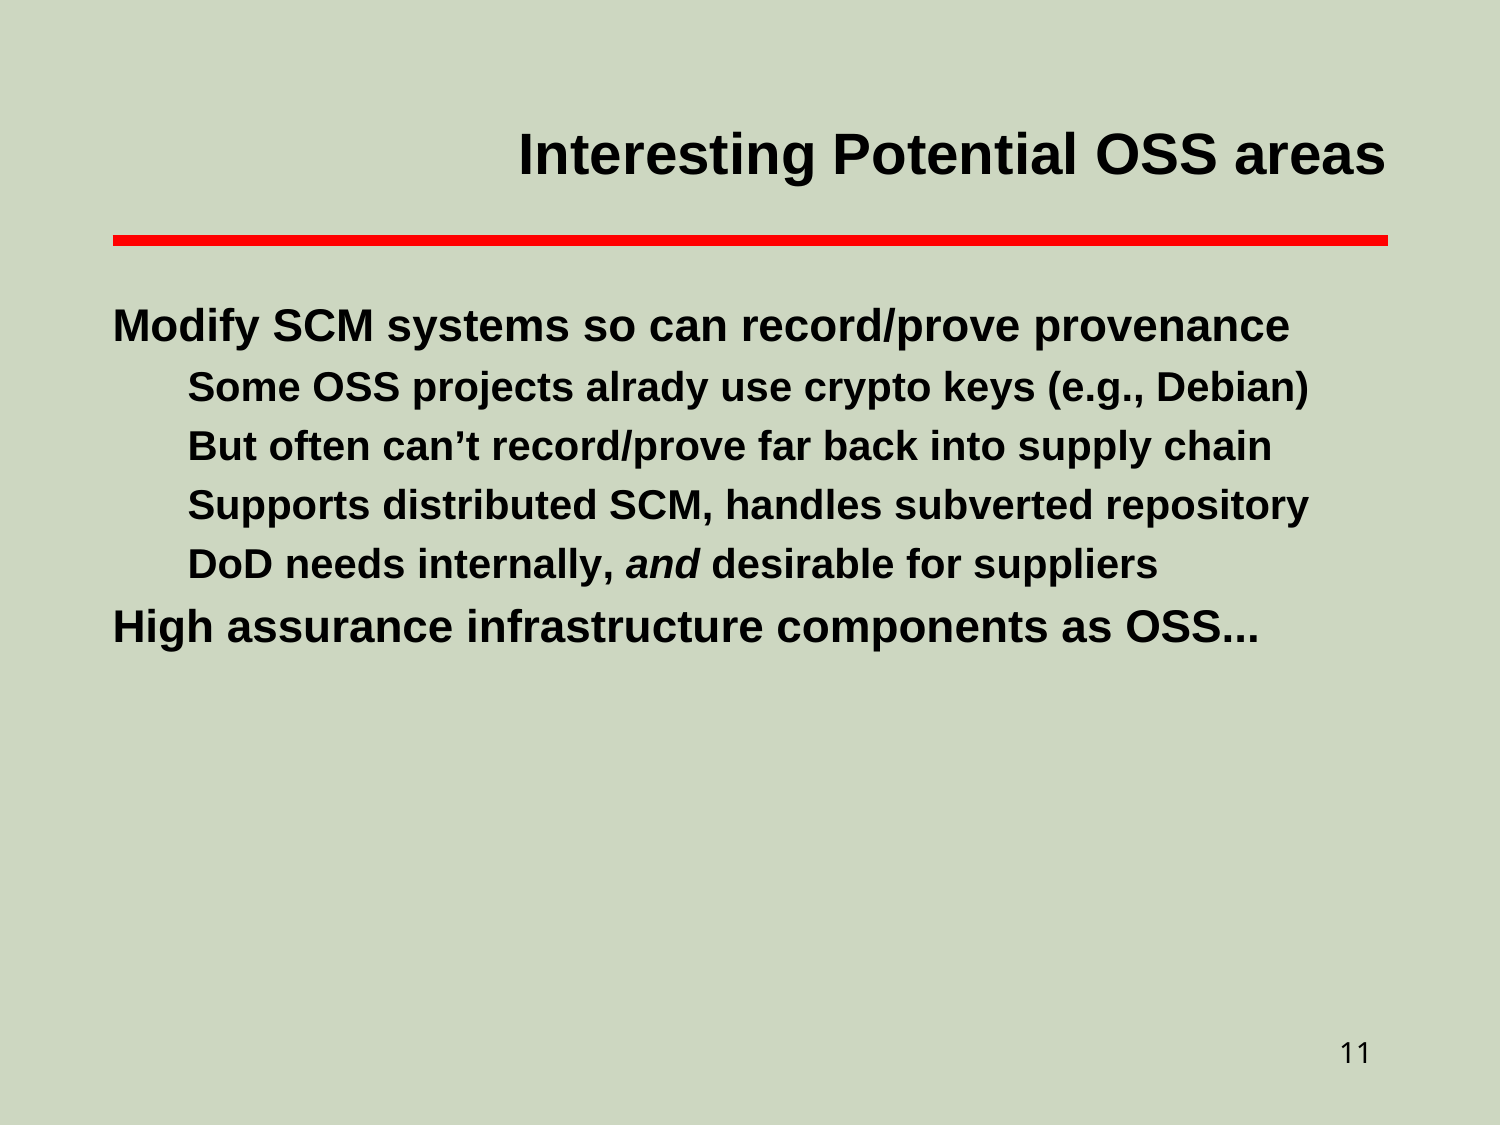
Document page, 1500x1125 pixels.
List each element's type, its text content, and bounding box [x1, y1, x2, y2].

list Modify SCM systems so can record/prove provenance Some OSS projects alrady use crypto keys (e.g., Debian) But often can’t record/prove far back into supply chain Supports distributed SCM, handles subverted repository DoD needs internally, and desirable for suppliers High assurance infrastructure components as OSS... [112, 299, 1388, 1098]
title Interesting Potential OSS areas [337, 85, 1388, 224]
